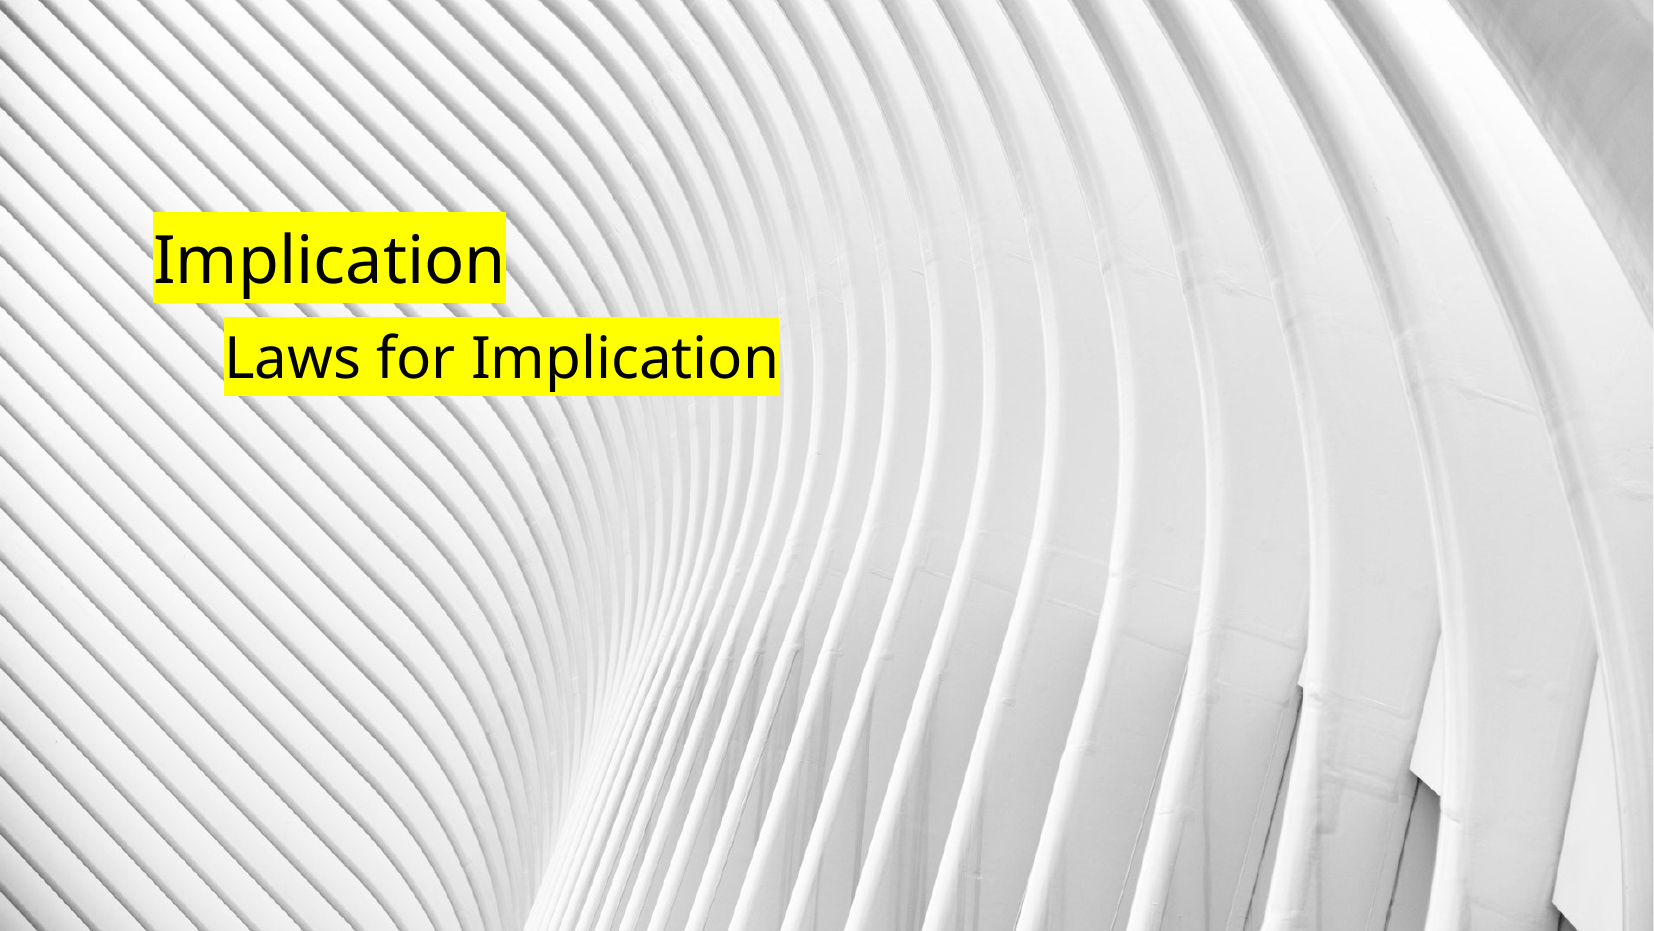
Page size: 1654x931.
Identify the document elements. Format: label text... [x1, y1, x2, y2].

picture [0, 0, 1654, 931]
list Implication Laws for Implication [82, 217, 1571, 839]
